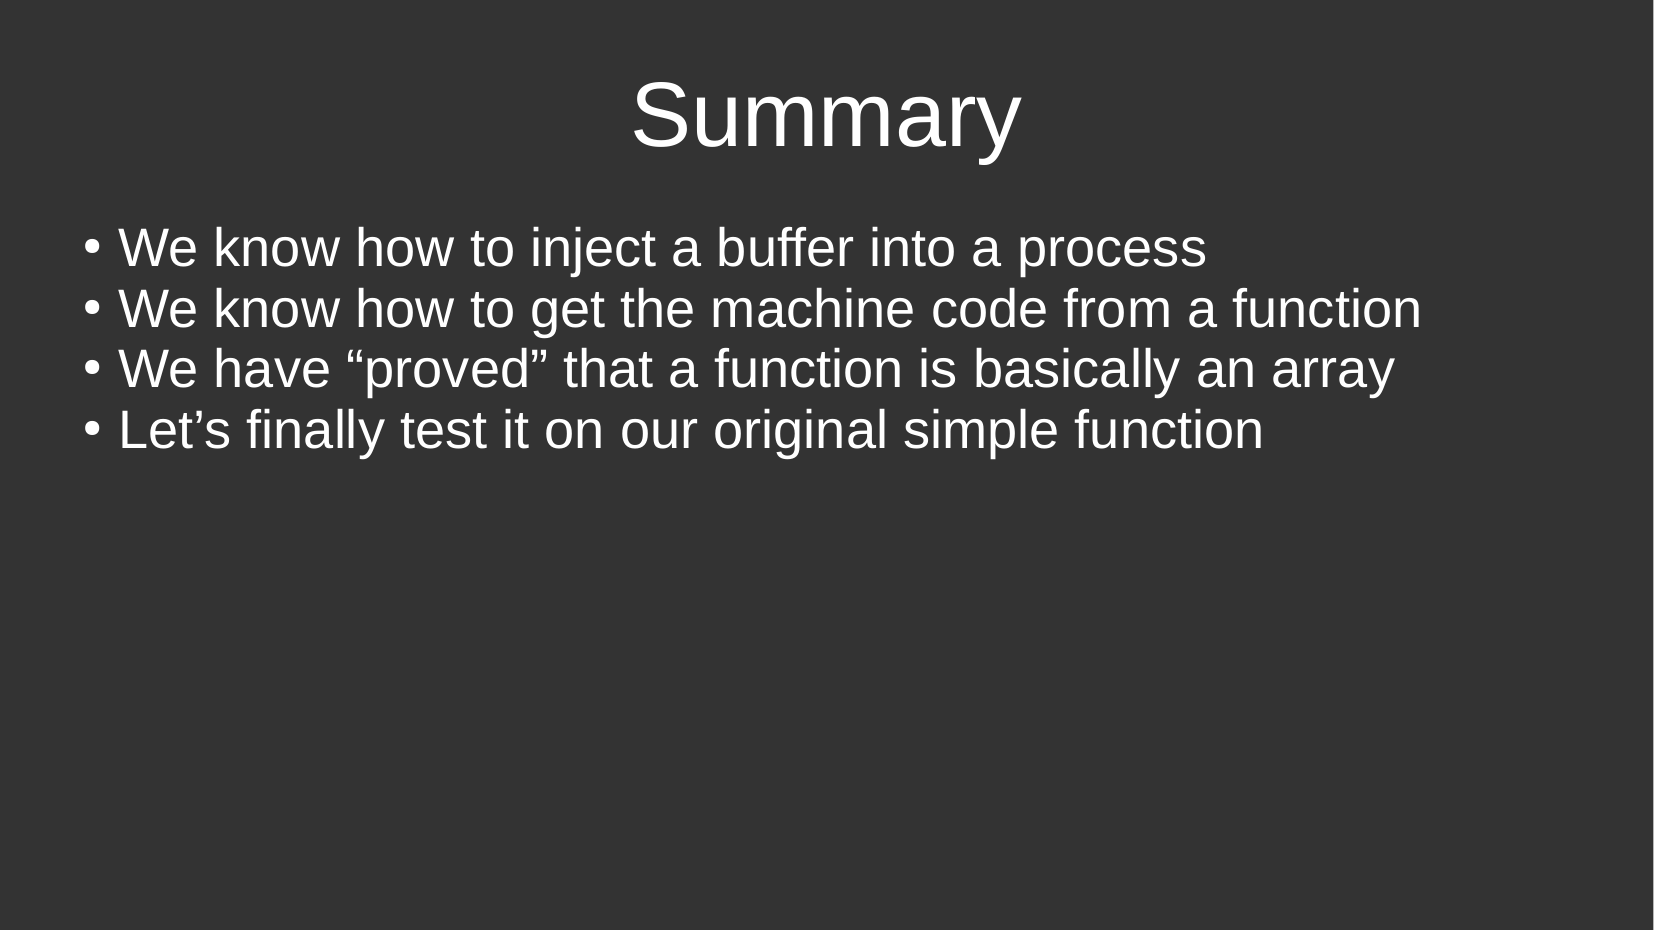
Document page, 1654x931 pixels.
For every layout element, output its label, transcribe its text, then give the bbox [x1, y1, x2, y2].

title Summary [82, 37, 1571, 193]
subtitle We know how to inject a buffer into a process We know how to get the machine code from a function We have “proved” that a function is basically an array Let’s finally test it on our original simple function [82, 217, 1571, 758]
